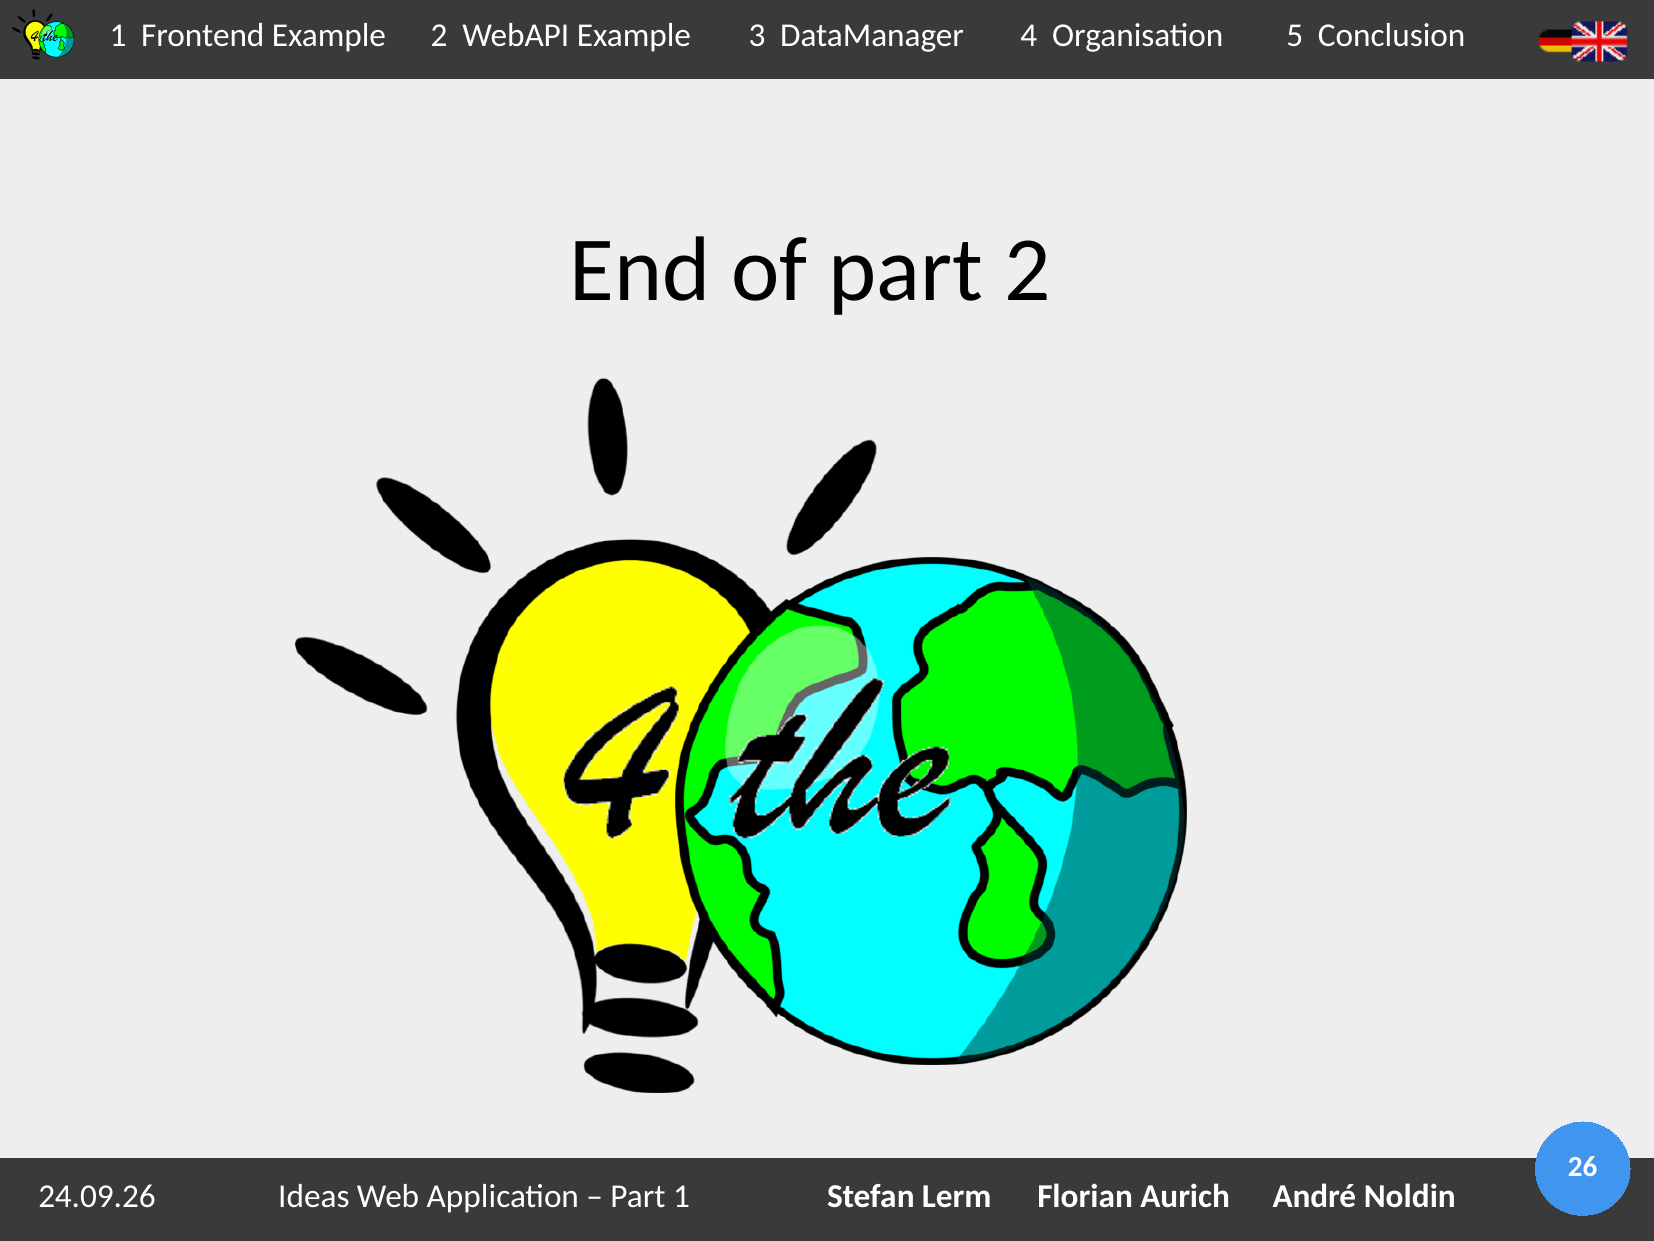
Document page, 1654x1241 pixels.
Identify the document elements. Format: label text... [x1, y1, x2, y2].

text_box 5 Conclusion [1251, 0, 1501, 77]
text_box Florian Aurich [1015, 1160, 1251, 1238]
picture [1536, 18, 1629, 64]
text_box 2 WebAPI Example [401, 0, 720, 77]
text_box 1 Frontend Example [94, 0, 401, 77]
text_box 4 Organisation [992, 0, 1251, 77]
text_box End of part 2 [555, 224, 1158, 331]
text_box André Noldin [1251, 1160, 1477, 1238]
picture [153, 236, 1312, 1241]
text_box 3 DataManager [720, 0, 992, 77]
text_box Ideas Web Application – Part 1 [242, 1160, 727, 1238]
picture [2, 0, 83, 79]
text_box Stefan Lerm [803, 1160, 1015, 1238]
